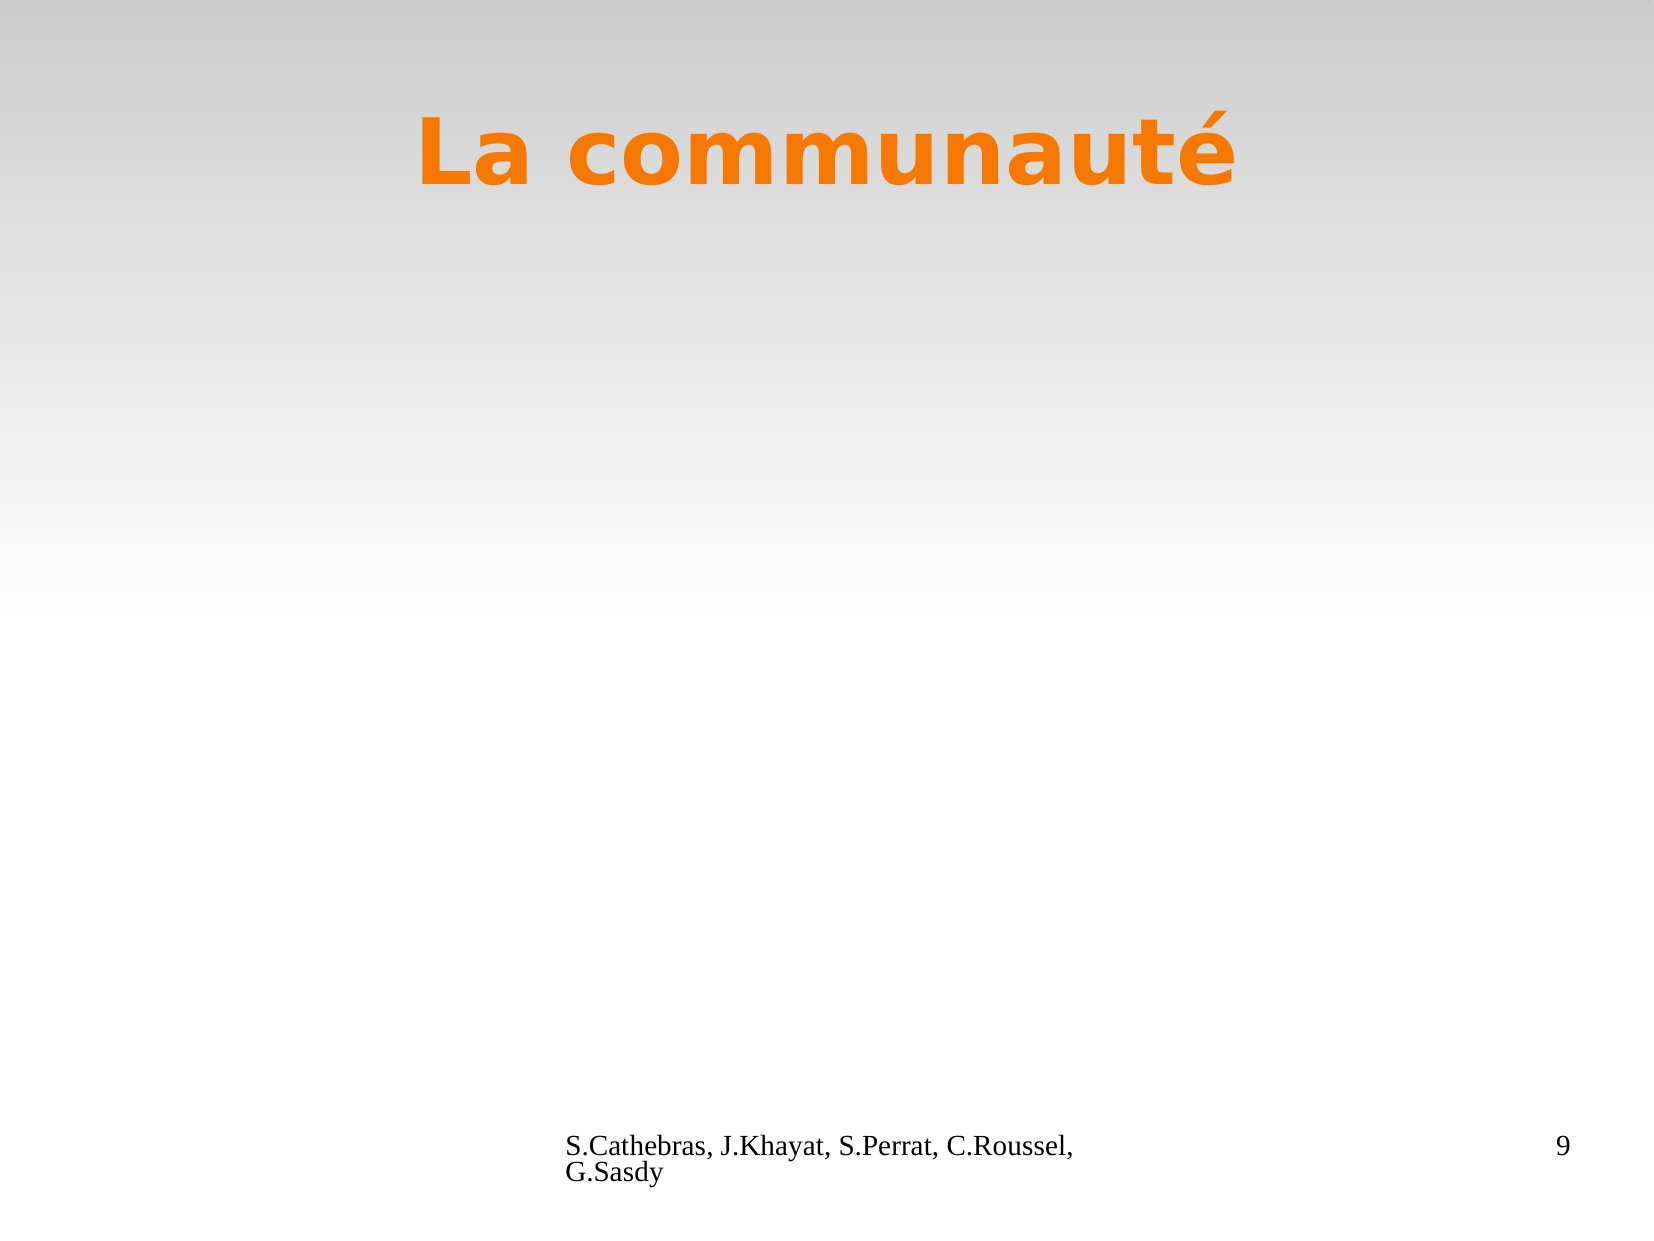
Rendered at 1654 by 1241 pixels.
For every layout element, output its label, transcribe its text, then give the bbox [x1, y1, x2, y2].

title La communauté [82, 49, 1571, 257]
